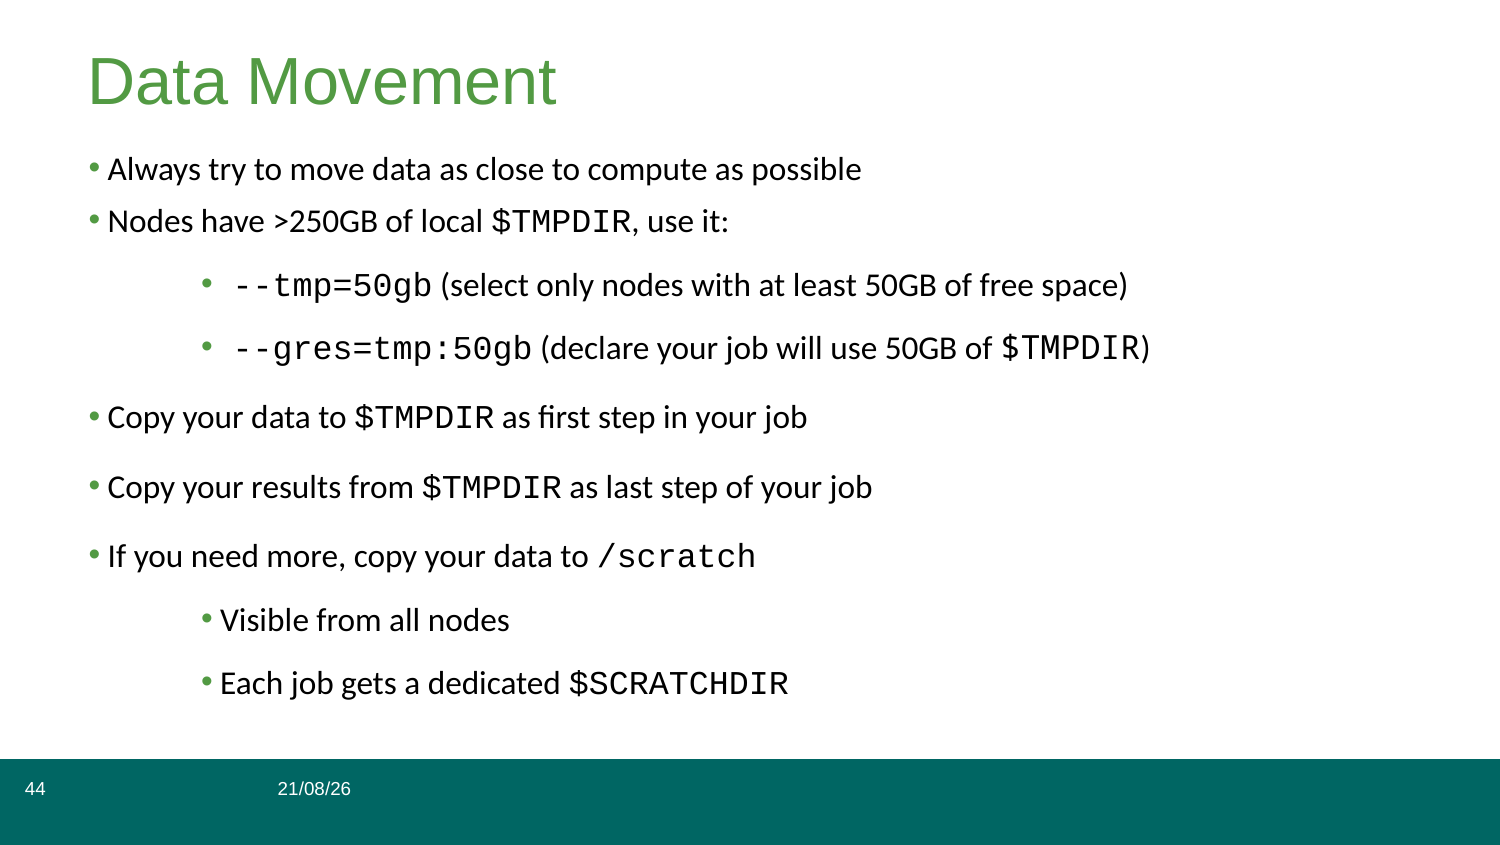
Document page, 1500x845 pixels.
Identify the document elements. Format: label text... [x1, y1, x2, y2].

text_box 19/03/19 [277, 776, 553, 799]
list Always try to move data as close to compute as possible Nodes have >250GB of local $TMPDIR, use it: --tmp=50gb (select only nodes with at least 50GB of free space) --gres=tmp:50gb (declare your job will use 50GB of $TMPDIR) Copy your data to $TMPDIR as first step in your job Copy your results from $TMPDIR as last step of your job If you need more, copy your data to /scratch Visible from all nodes Each job gets a dedicated $SCRATCHDIR [88, 147, 1427, 704]
title Data Movement [87, 37, 1426, 132]
text_box <number> [24, 776, 76, 799]
